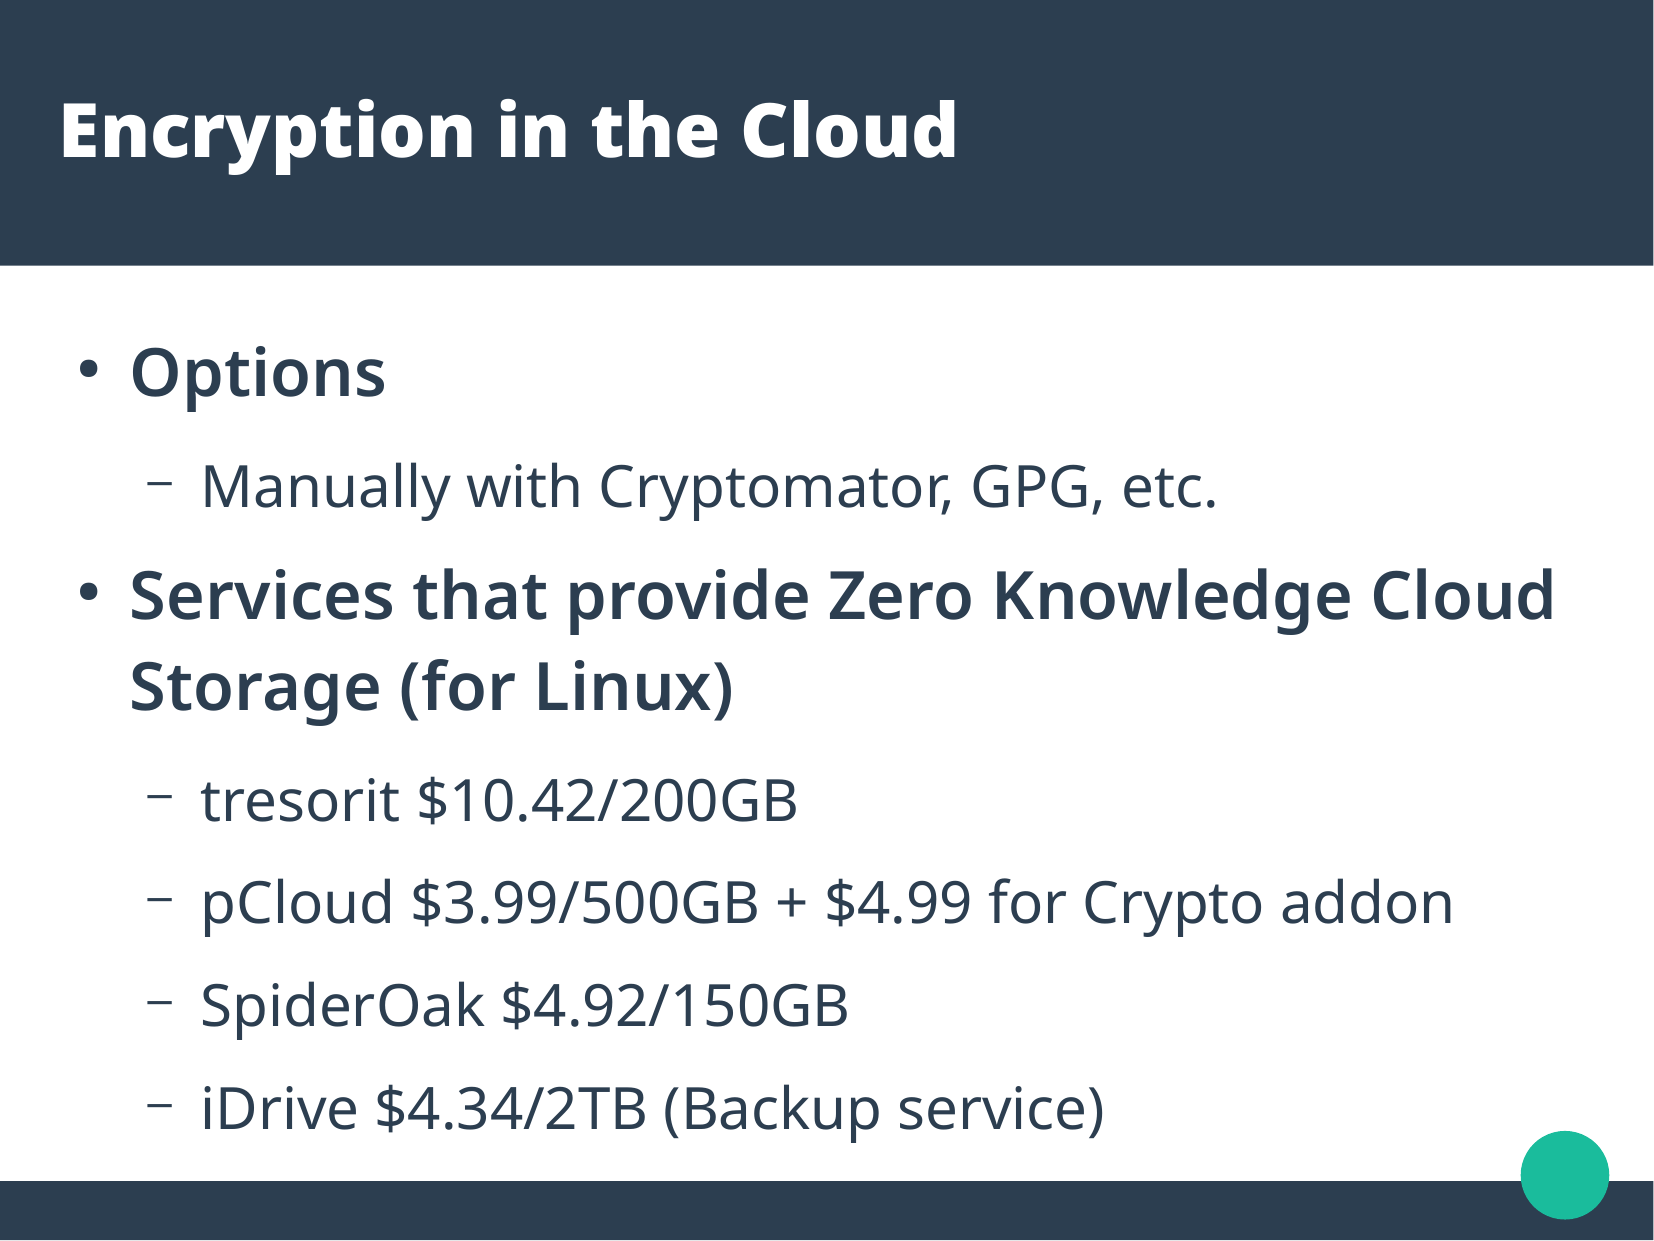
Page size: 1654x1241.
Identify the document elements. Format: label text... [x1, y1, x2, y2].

title Encryption in the Cloud [59, 49, 1595, 207]
list Options Manually with Cryptomator, GPG, etc. Services that provide Zero Knowledge Cloud Storage (for Linux) tresorit $10.42/200GB pCloud $3.99/500GB + $4.99 for Crypto addon SpiderOak $4.92/150GB iDrive $4.34/2TB (Backup service) [59, 324, 1595, 1152]
